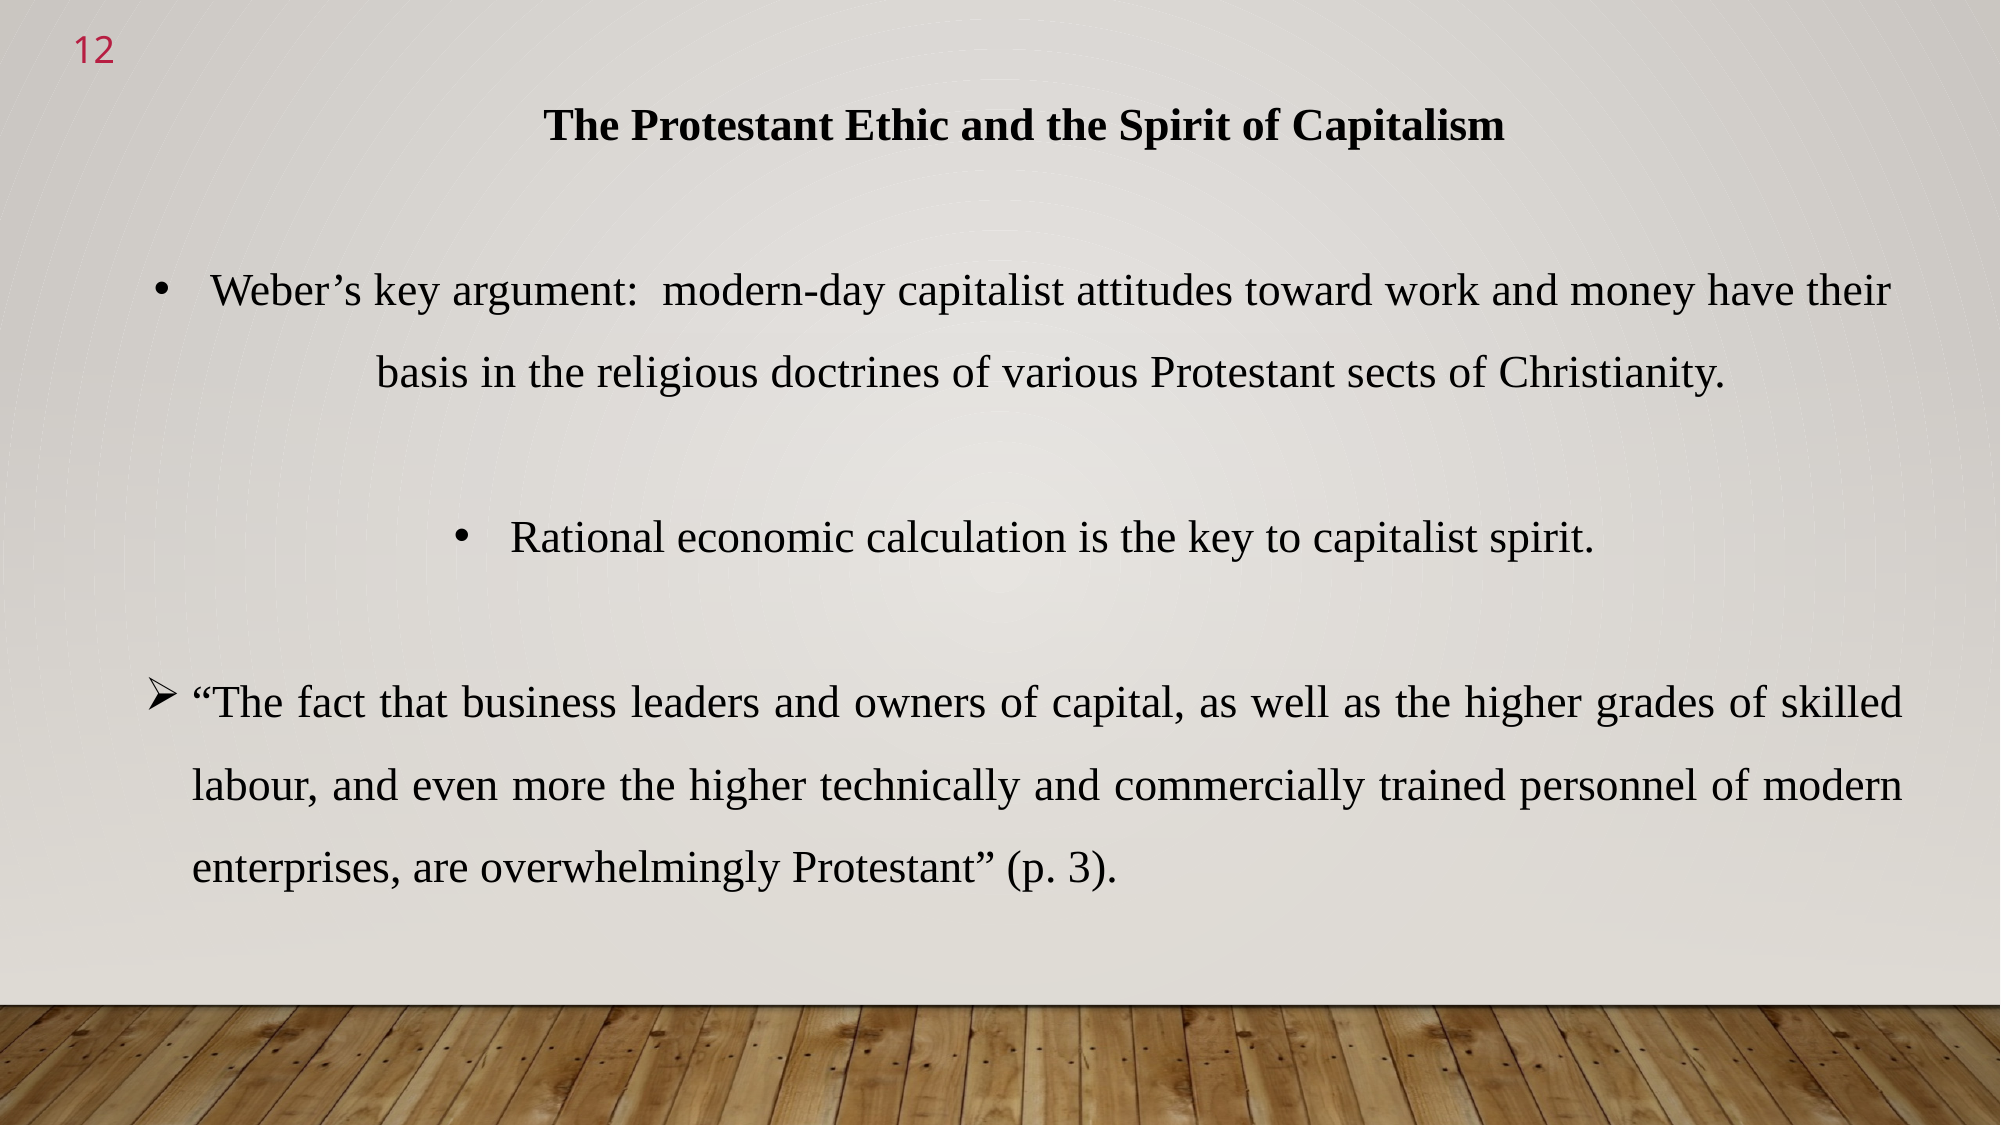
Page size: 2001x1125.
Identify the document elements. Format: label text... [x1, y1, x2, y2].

picture [0, 1005, 2000, 1125]
text_box The Protestant Ethic and the Spirit of Capitalism Weber’s key argument: modern-day capitalist attitudes toward work and money have their basis in the religious doctrines of various Protestant sects of Christianity. Rational economic calculation is the key to capitalist spirit. “The fact that business leaders and owners of capital, as well as the higher grades of skilled labour, and even more the higher technically and commercially trained personnel of modern enterprises, are overwhelmingly Protestant” (p. 3). [130, 60, 1920, 900]
slide_number 21 [0, 18, 131, 102]
